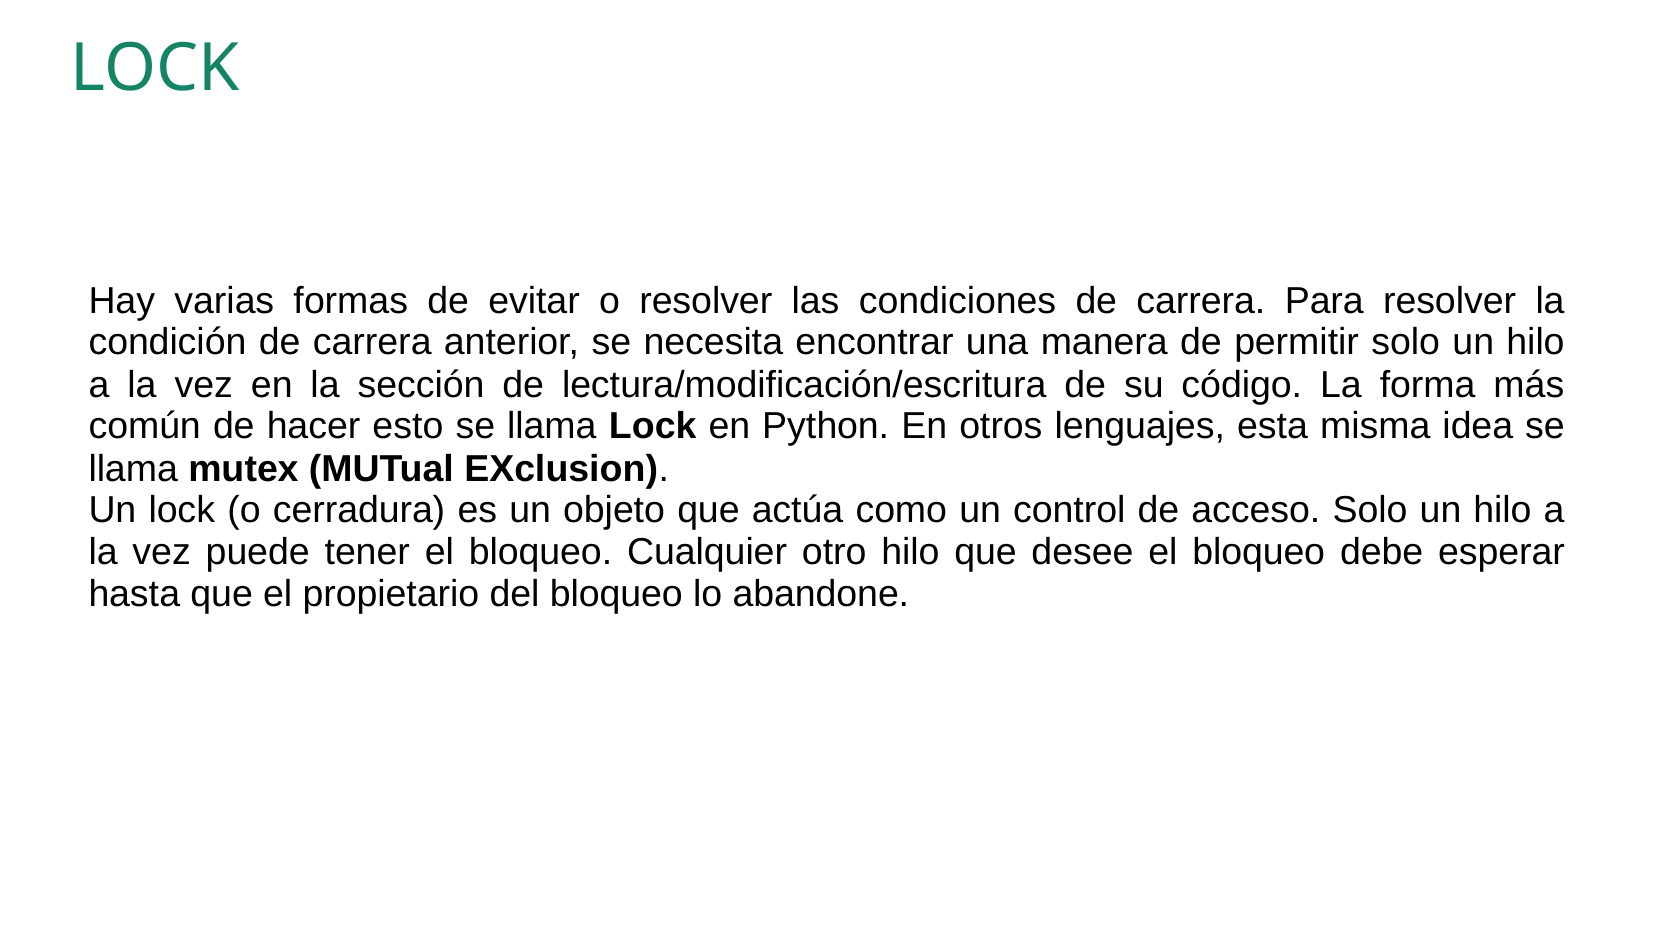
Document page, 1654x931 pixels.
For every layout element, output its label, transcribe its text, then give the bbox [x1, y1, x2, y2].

text_box Hay varias formas de evitar o resolver las condiciones de carrera. Para resolver la condición de carrera anterior, se necesita encontrar una manera de permitir solo un hilo a la vez en la sección de lectura/modificación/escritura de su código. La forma más común de hacer esto se llama Lock en Python. En otros lenguajes, esta misma idea se llama mutex (MUTual EXclusion). Un lock (o cerradura) es un objeto que actúa como un control de acceso. Solo un hilo a la vez puede tener el bloqueo. Cualquier otro hilo que desee el bloqueo debe esperar hasta que el propietario del bloqueo lo abandone. [73, 271, 1580, 749]
title LOCK [70, 0, 1447, 159]
